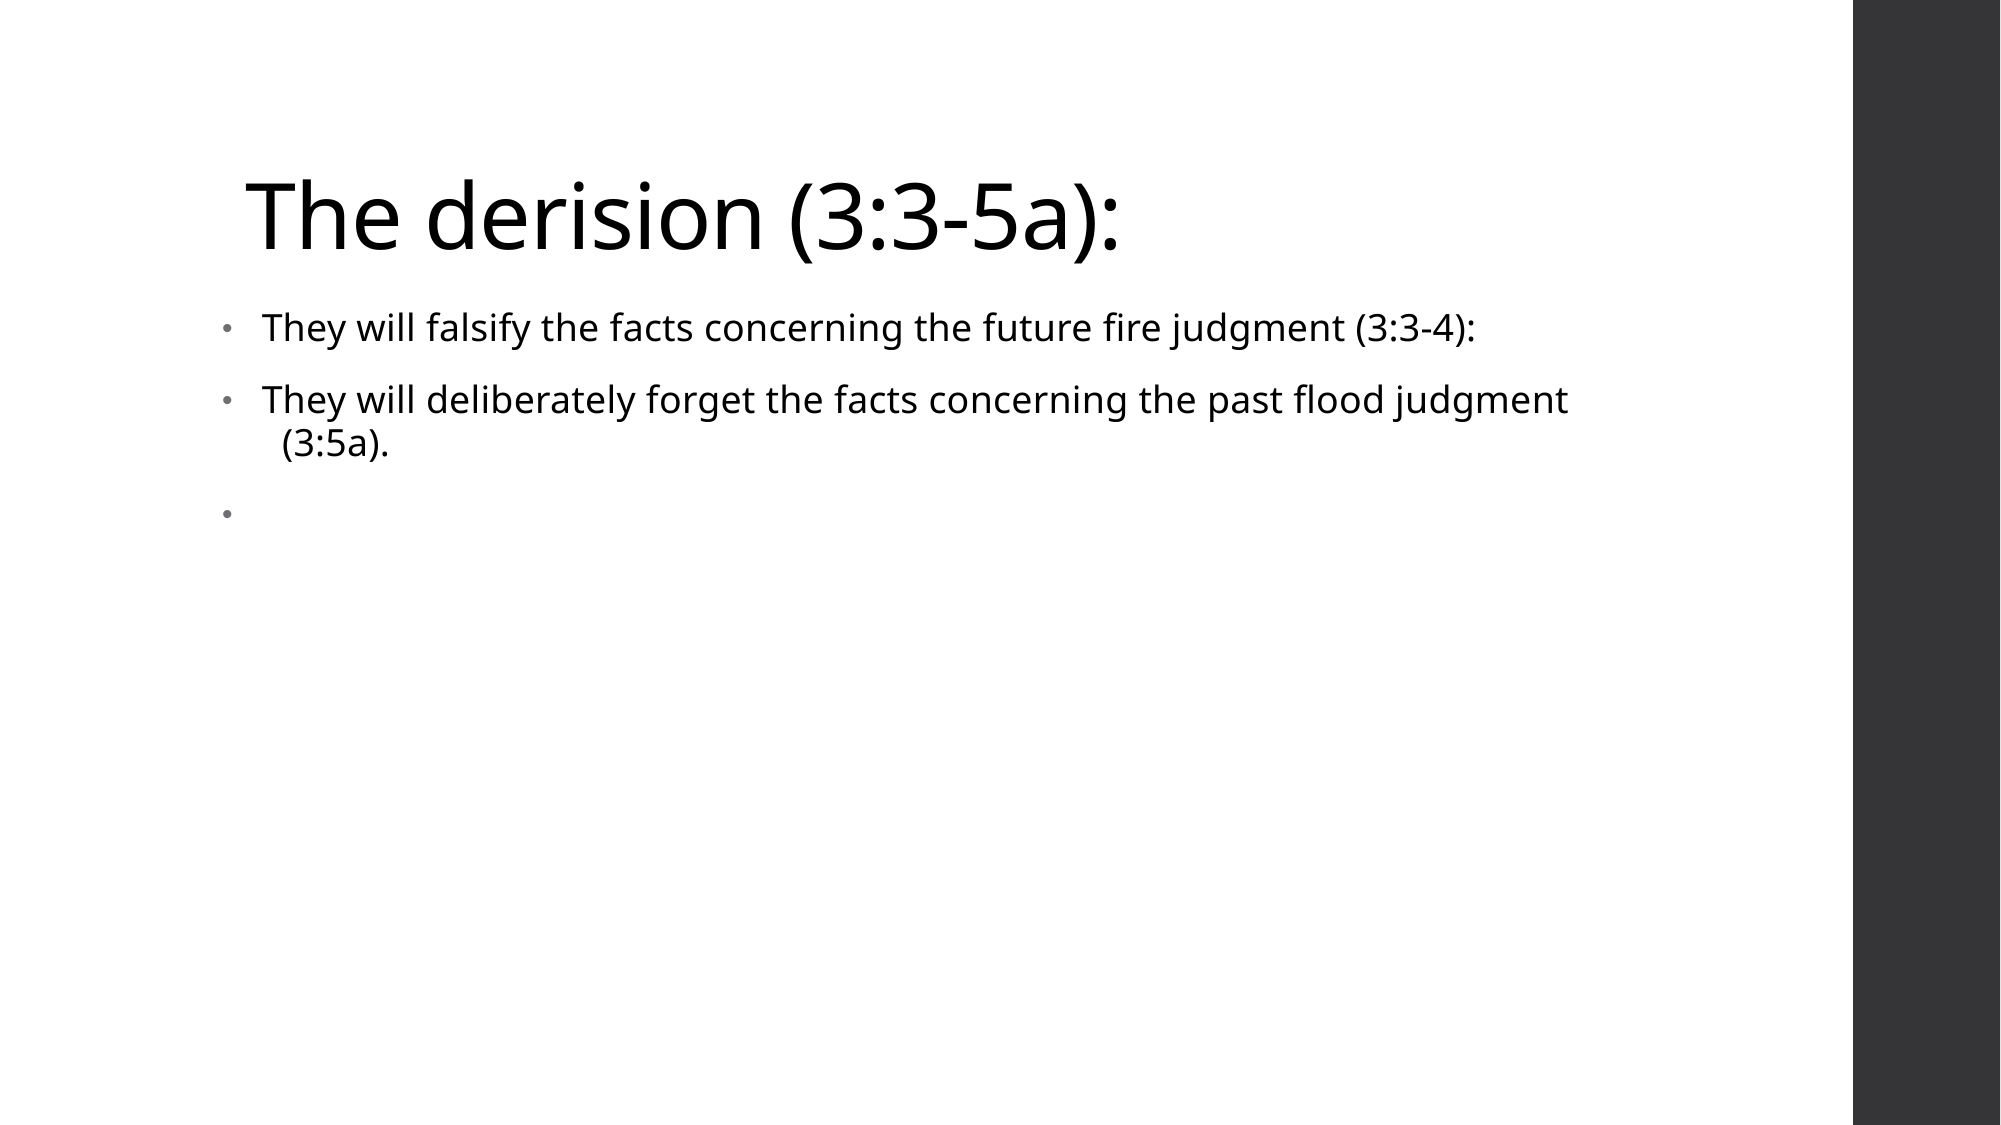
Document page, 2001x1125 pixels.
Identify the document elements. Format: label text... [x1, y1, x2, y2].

list They will falsify the facts concerning the future fire judgment (3:3-4): They will deliberately forget the facts concerning the past flood judgment (3:5a). [206, 299, 1617, 1014]
title The derision (3:3-5a): [206, 60, 1797, 278]
